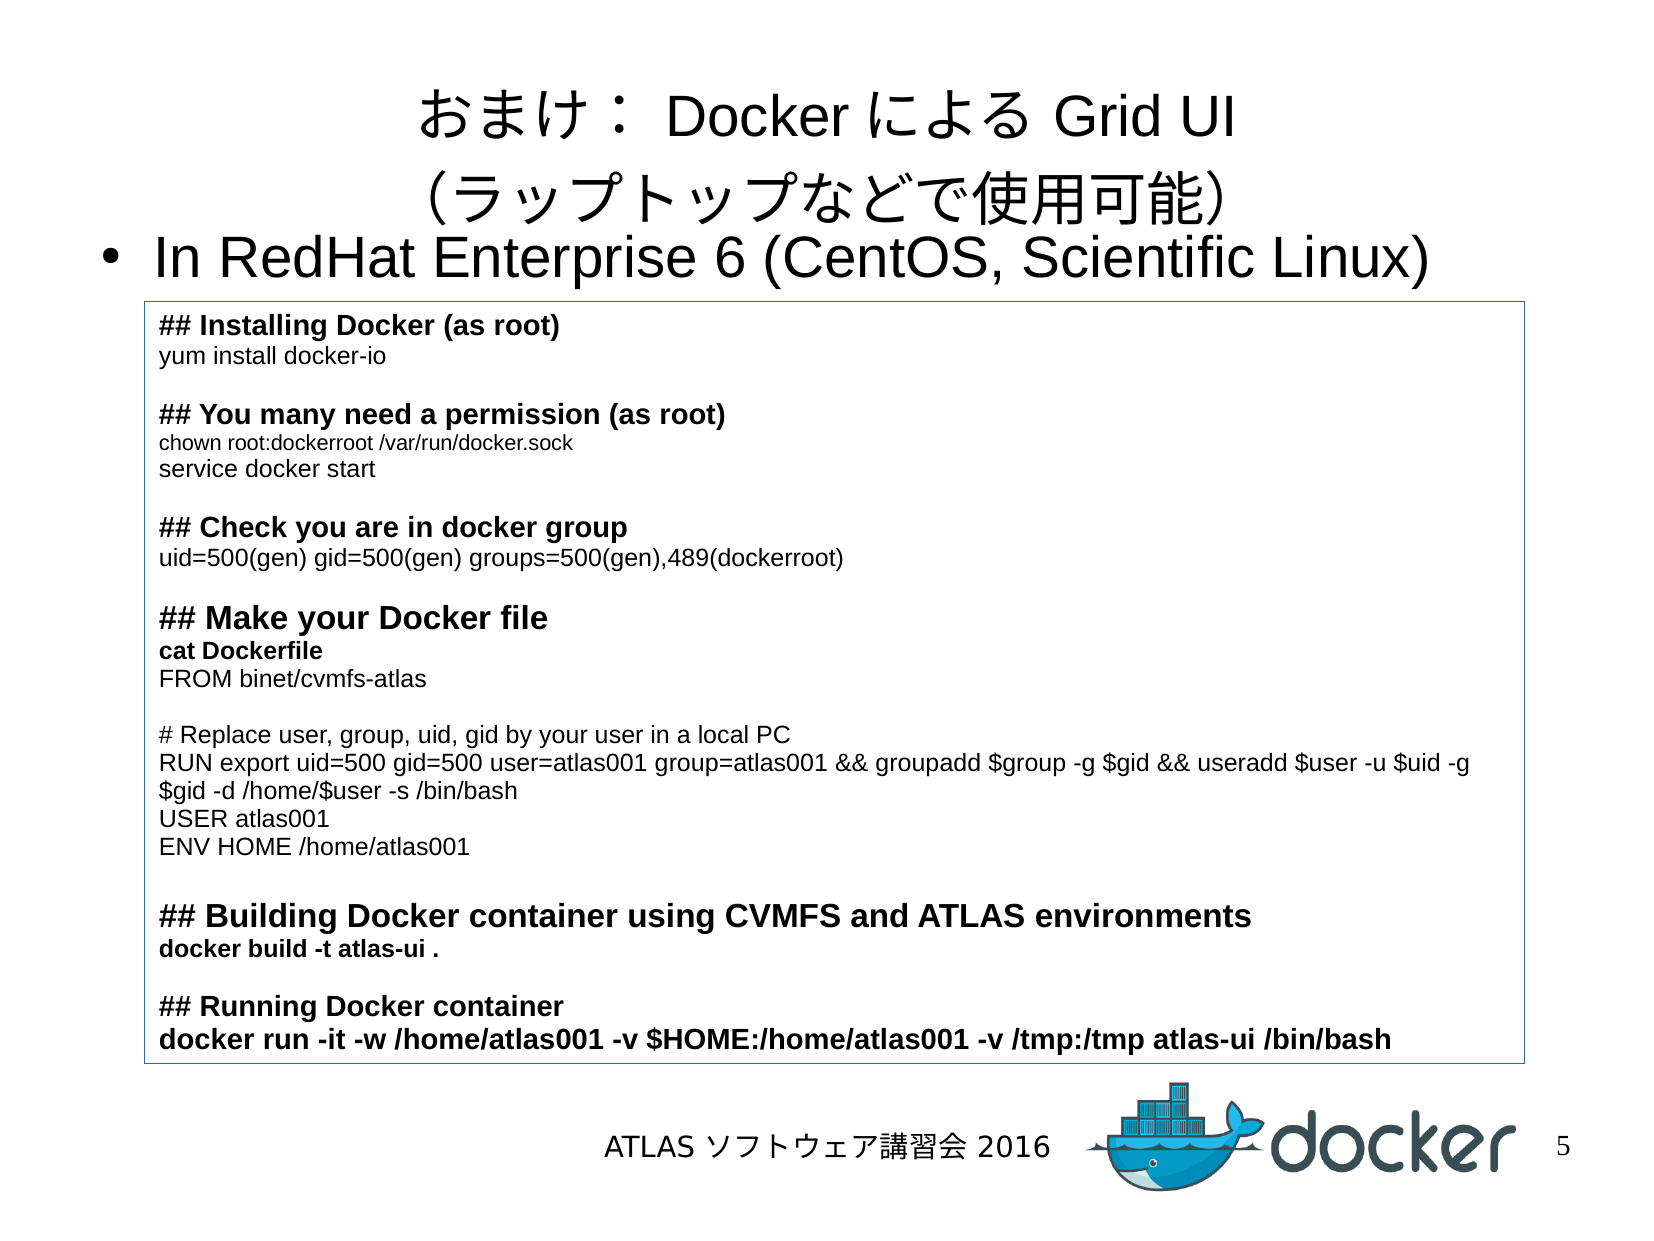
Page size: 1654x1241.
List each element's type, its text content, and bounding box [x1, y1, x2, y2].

picture [1051, 1049, 1552, 1230]
title おまけ：DockerによるGrid UI （ラップトップなどで使用可能） [82, 49, 1571, 225]
text_box ## Installing Docker (as root) yum install docker-io ## You many need a permission (as root) chown root:dockerroot /var/run/docker.sock service docker start ## Check you are in docker group uid=500(gen) gid=500(gen) groups=500(gen),489(dockerroot) ## Make your Docker file cat Dockerfile FROM binet/cvmfs-atlas # Replace user, group, uid, gid by your user in a local PC RUN export uid=500 gid=500 user=atlas001 group=atlas001 && groupadd $group -g $gid && useradd $user -u $uid -g $gid -d /home/$user -s /bin/bash USER atlas001 ENV HOME /home/atlas001 ## Building Docker container using CVMFS and ATLAS environments docker build -t atlas-ui . ## Running Docker container docker run -it -w /home/atlas001 -v $HOME:/home/atlas001 -v /tmp:/tmp atlas-ui /bin/bash [144, 301, 1525, 1064]
list In RedHat Enterprise 6 (CentOS, Scientific Linux) [82, 225, 1571, 945]
